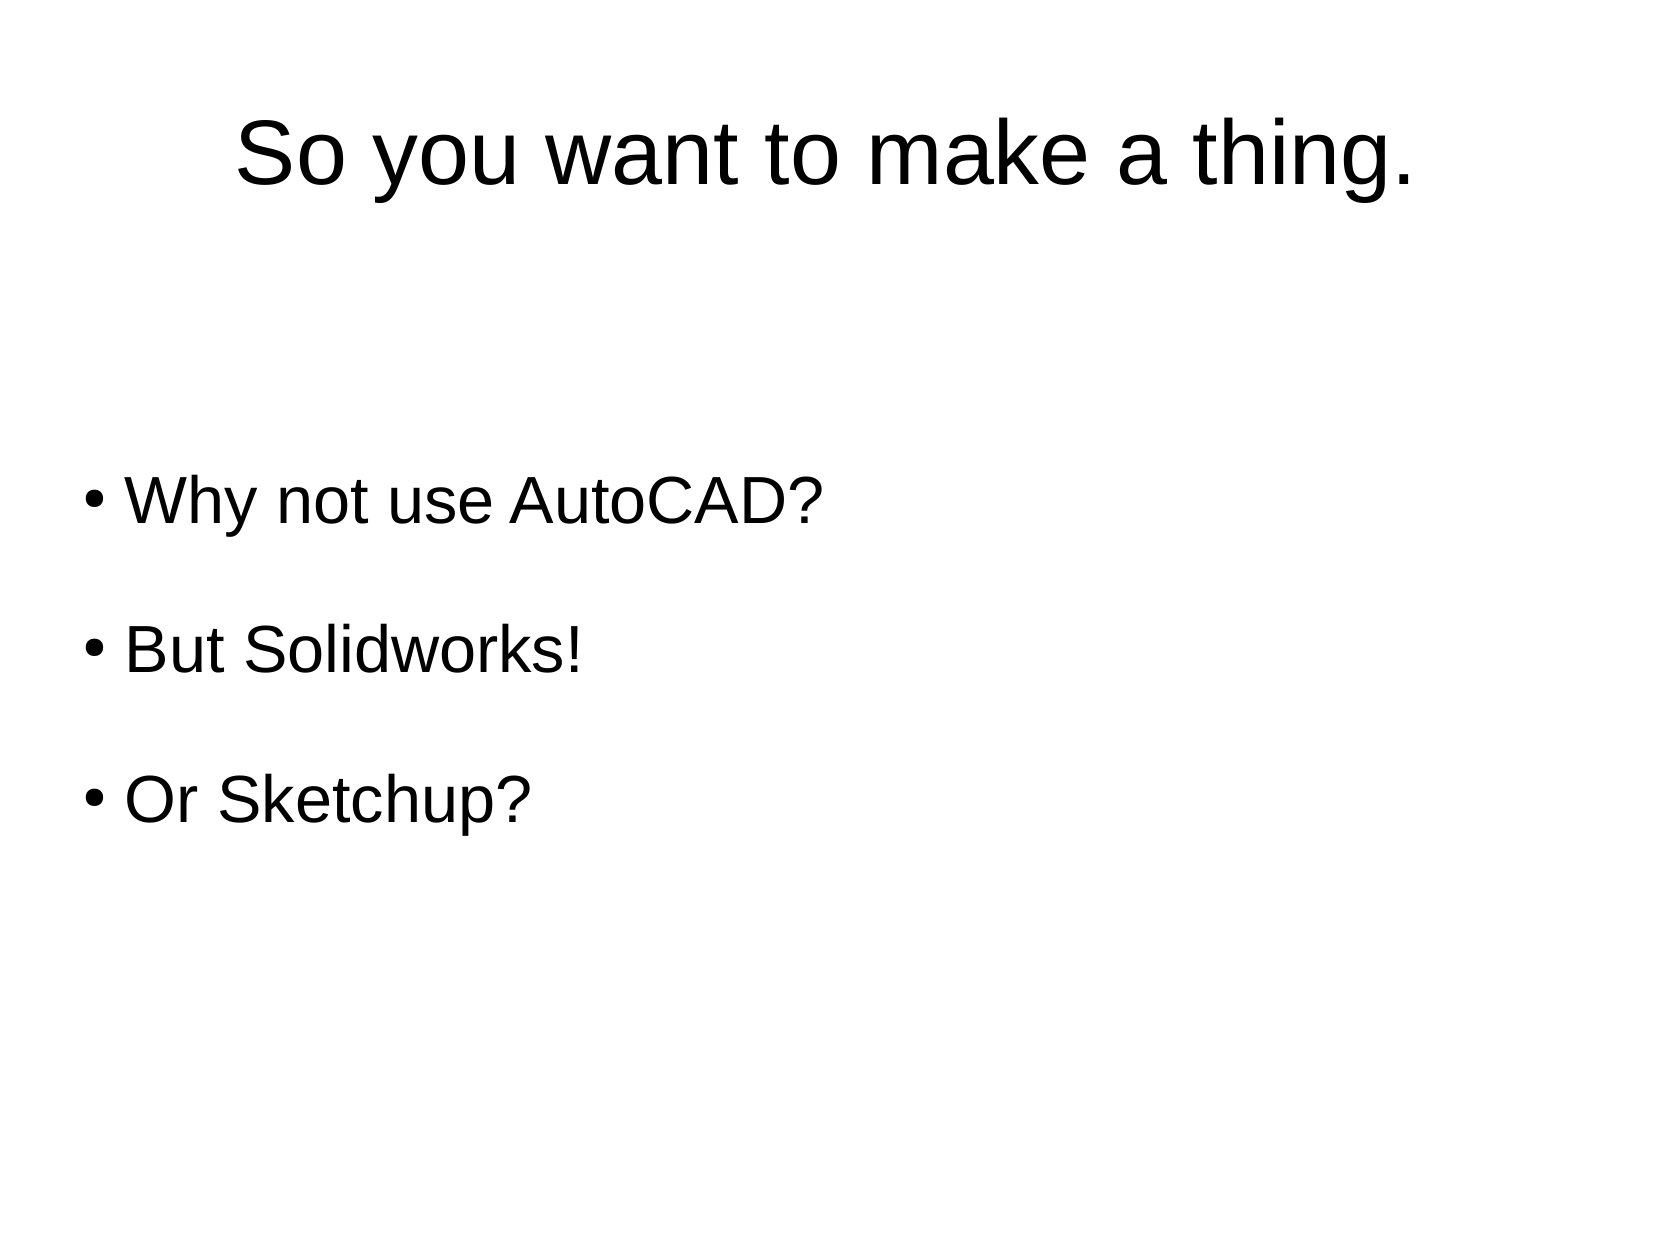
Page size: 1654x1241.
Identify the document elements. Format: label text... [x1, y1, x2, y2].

subtitle Why not use AutoCAD? But Solidworks! Or Sketchup? [82, 290, 1571, 1241]
title So you want to make a thing. [82, 49, 1571, 257]
